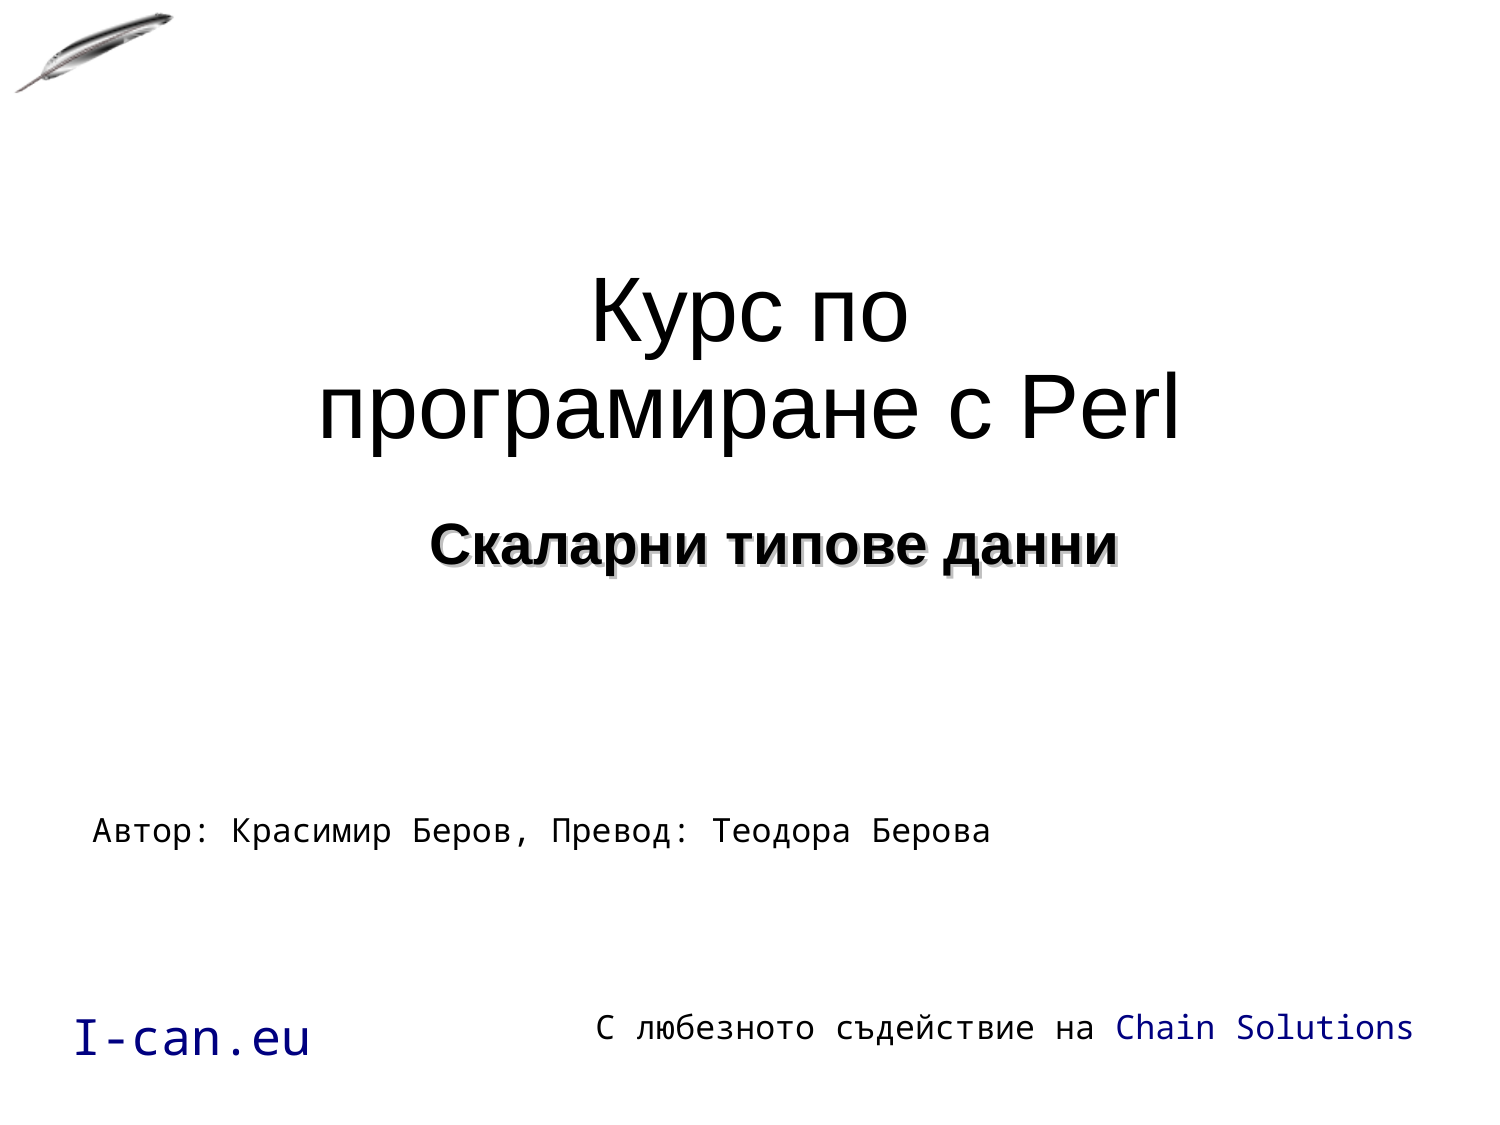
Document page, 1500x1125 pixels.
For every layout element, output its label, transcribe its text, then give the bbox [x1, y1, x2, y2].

title Курс по програмиране с Perl [277, 249, 1223, 459]
text_box С любезното съдействие на Chain Solutions [580, 994, 1431, 1049]
picture [11, 11, 179, 95]
text_box Автор: Красимир Беров, Превод: Теодора Берова [77, 798, 1270, 888]
text_box Скаларни типове данни [414, 501, 1153, 591]
text_box I-can.eu [57, 994, 327, 1078]
